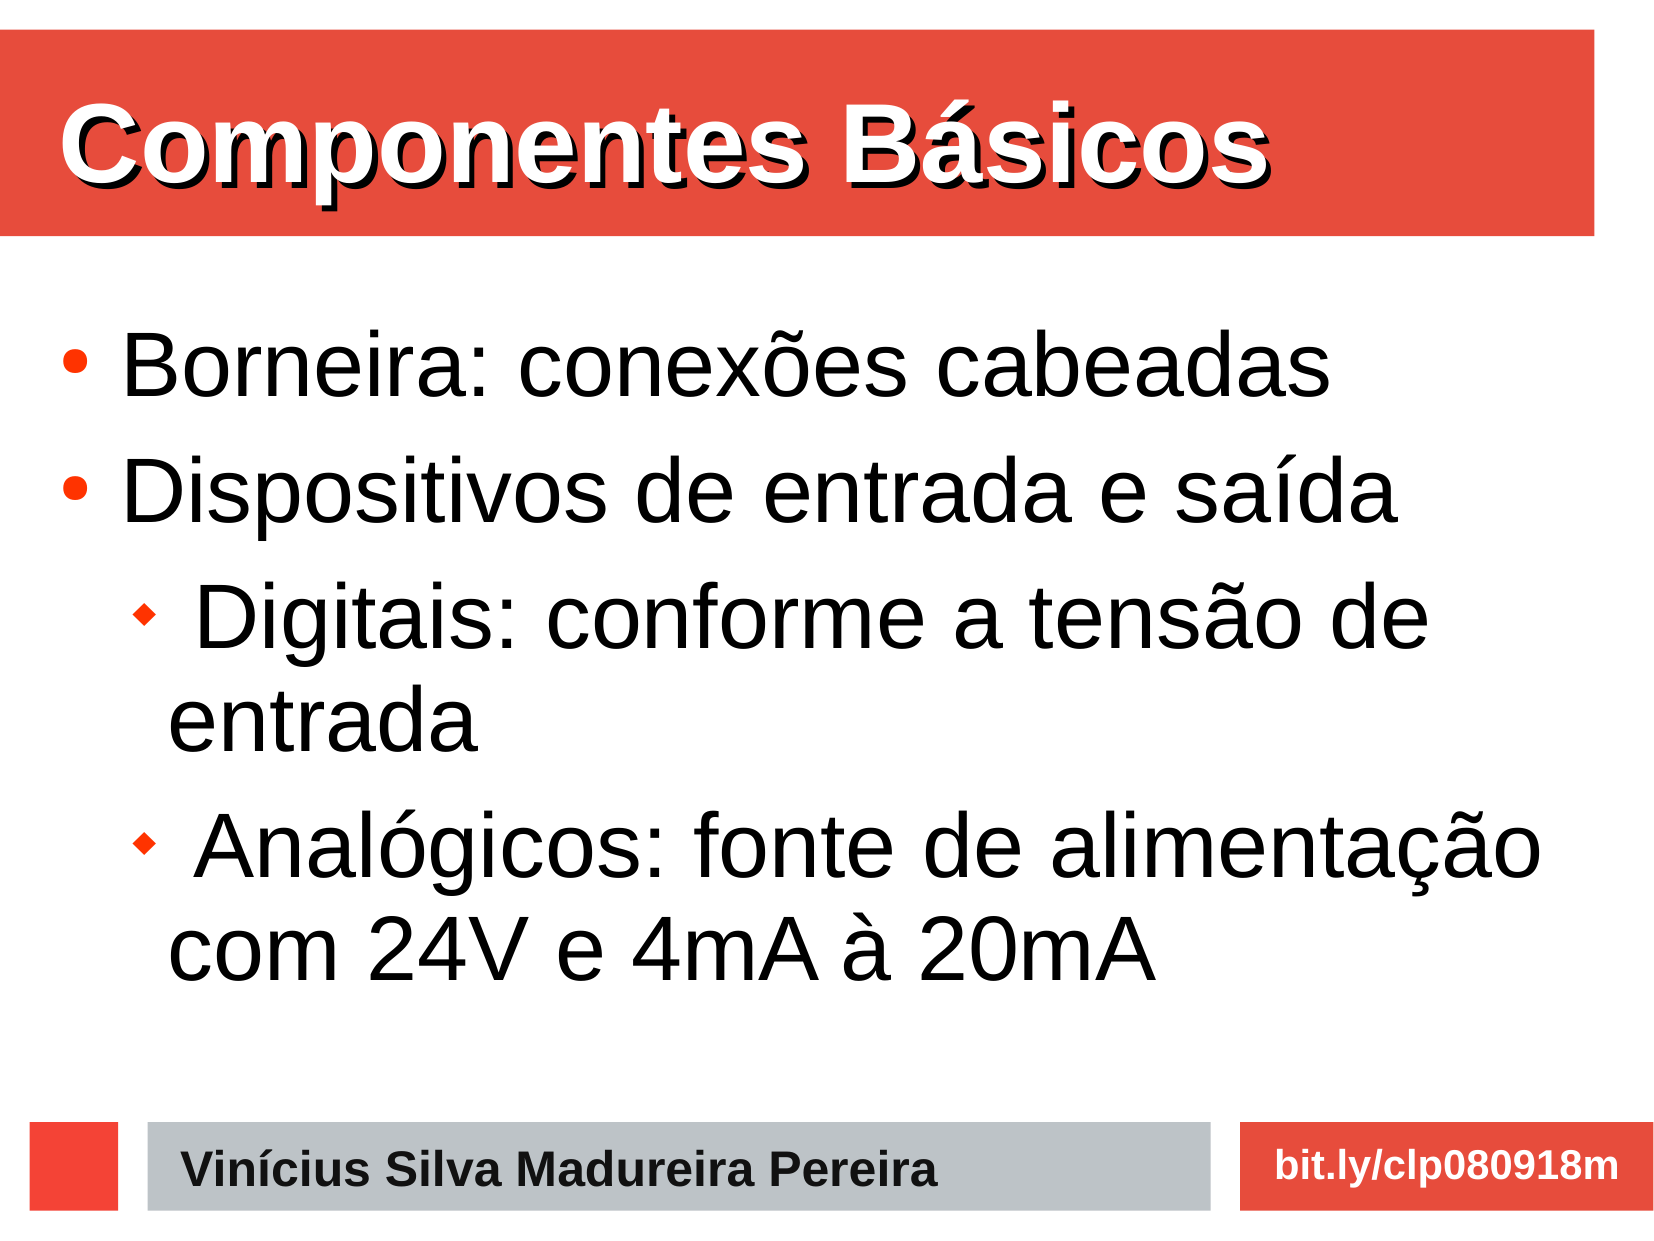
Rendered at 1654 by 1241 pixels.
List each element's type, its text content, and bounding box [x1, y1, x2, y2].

text_box bit.ly/clp080918m [1228, 1133, 1654, 1205]
list Borneira: conexões cabeadas Dispositivos de entrada e saída Digitais: conforme a tensão de entrada Analógicos: fonte de alimentação com 24V e 4mA à 20mA [59, 312, 1565, 1081]
title Componentes Básicos [59, 59, 1595, 207]
text_box Vinícius Silva Madureira Pereira [165, 1133, 1170, 1205]
